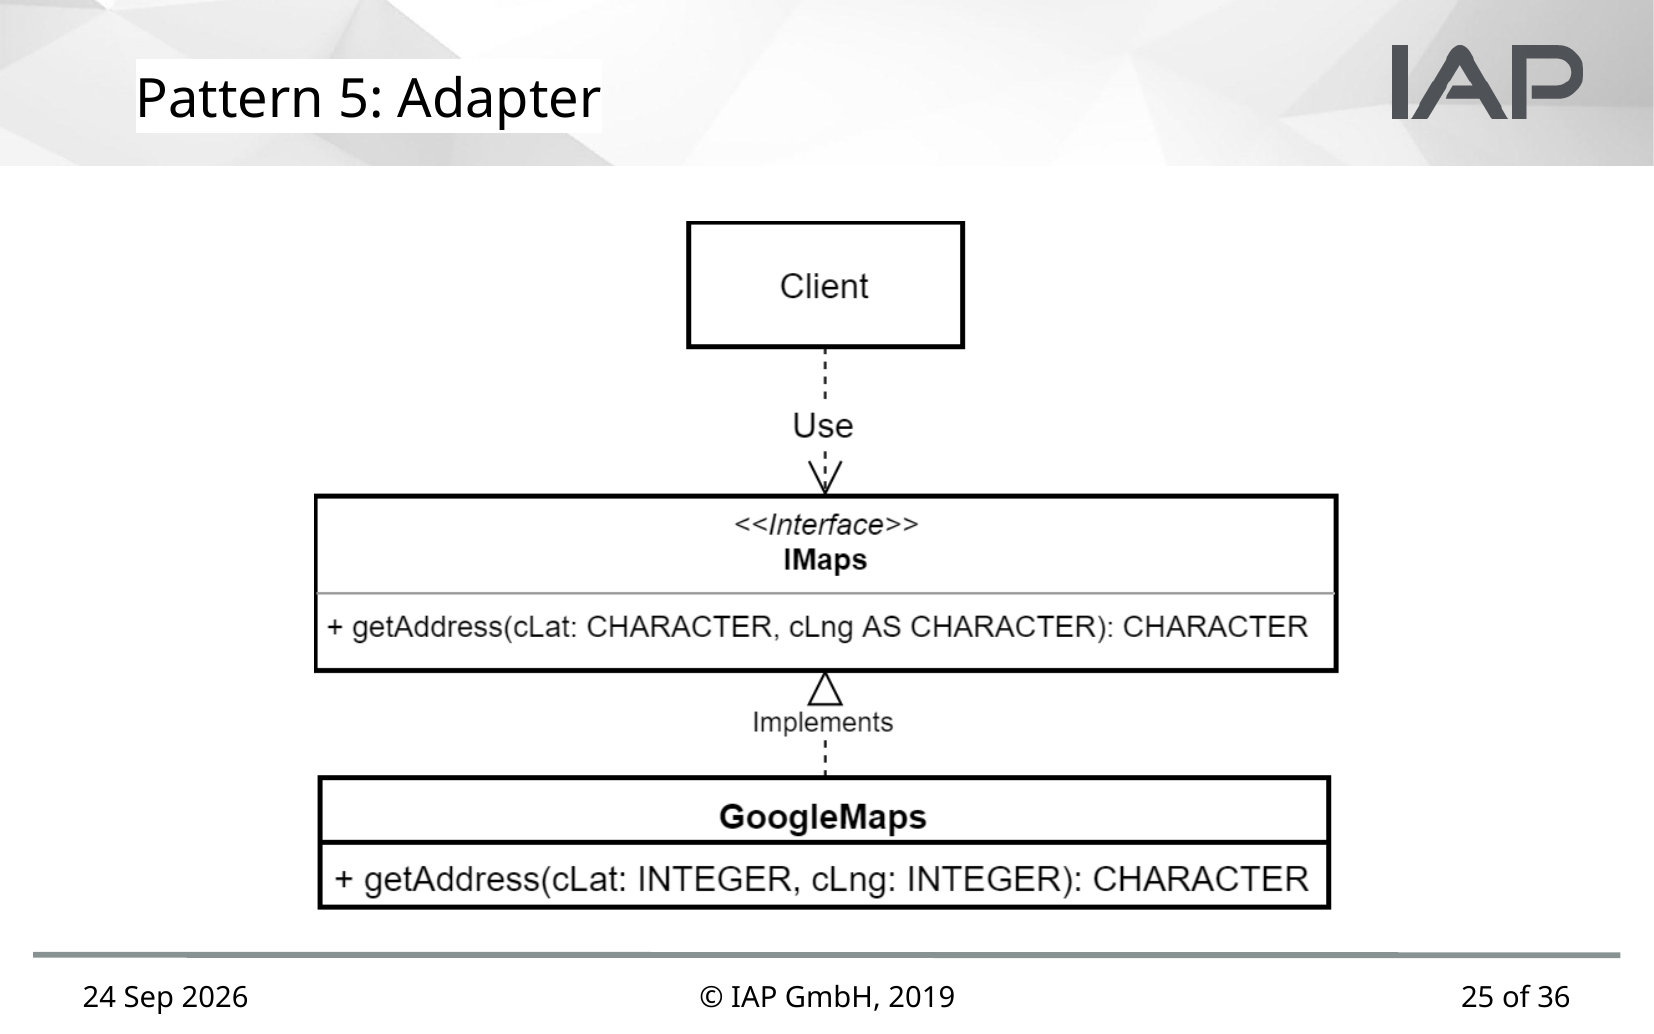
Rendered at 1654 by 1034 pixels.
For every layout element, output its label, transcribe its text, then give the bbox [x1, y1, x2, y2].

title Pattern 5: Adapter [135, 41, 1264, 152]
picture [0, 0, 1654, 166]
picture [314, 221, 1340, 916]
